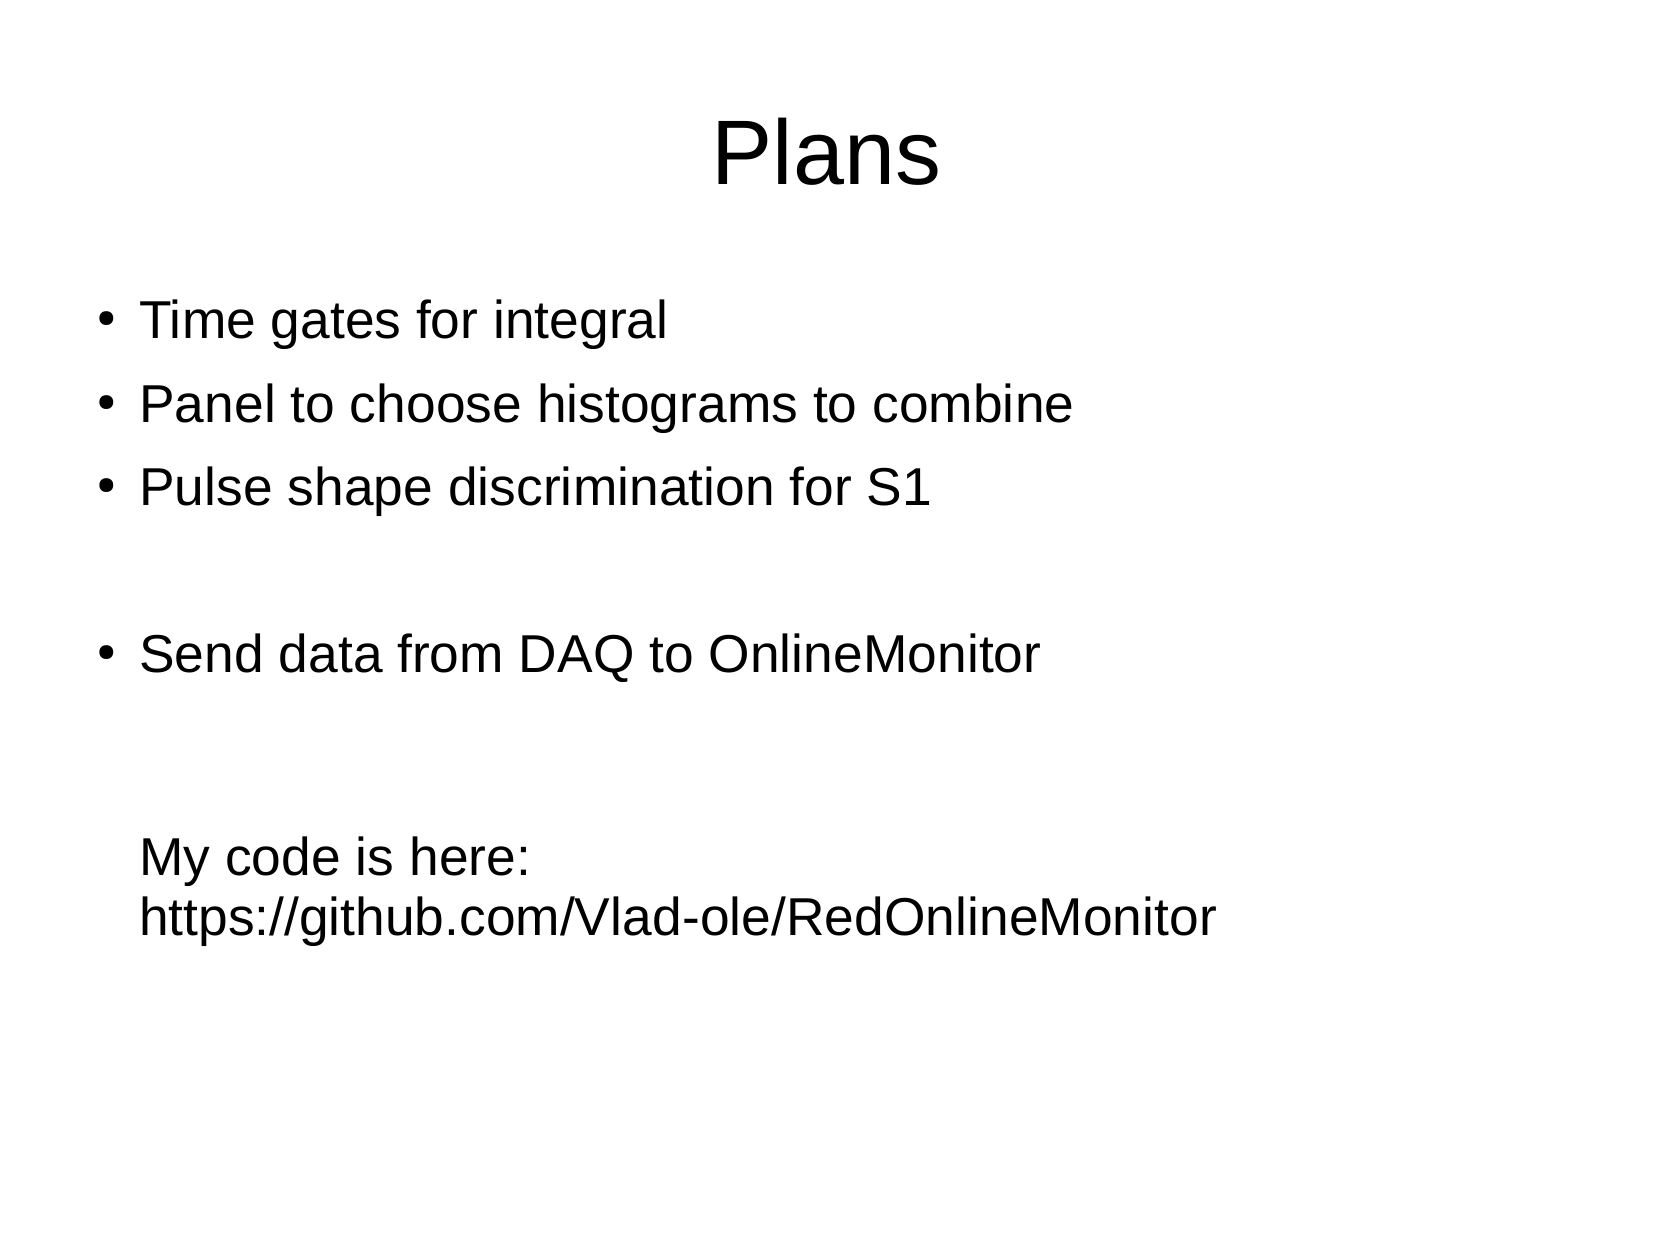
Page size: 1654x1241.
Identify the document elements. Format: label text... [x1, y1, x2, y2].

list Time gates for integral Panel to choose histograms to combine Pulse shape discrimination for S1 Send data from DAQ to OnlineMonitor My code is here: https://github.com/Vlad-ole/RedOnlineMonitor [82, 290, 1571, 1010]
title Plans [82, 49, 1571, 257]
